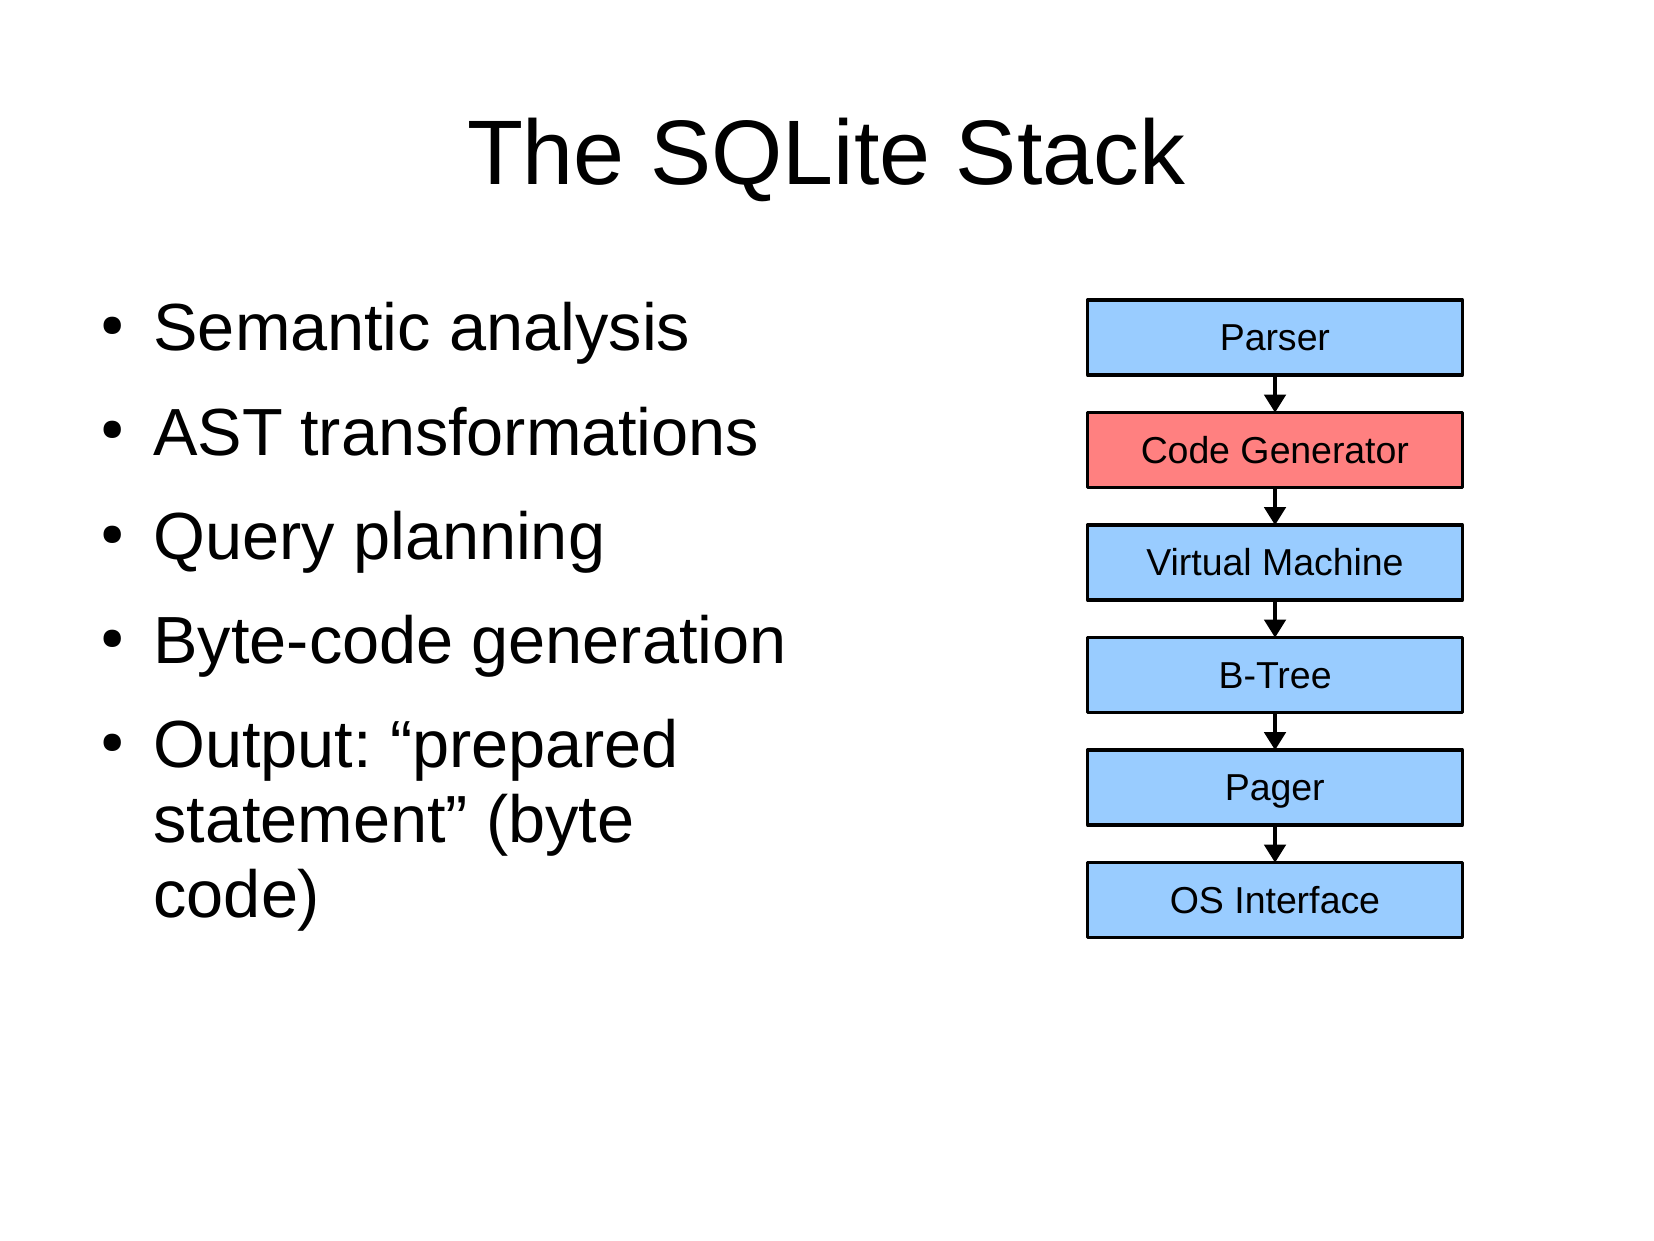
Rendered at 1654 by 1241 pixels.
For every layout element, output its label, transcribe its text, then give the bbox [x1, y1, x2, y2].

text_box Parser [1087, 300, 1463, 376]
title The SQLite Stack [82, 56, 1571, 250]
text_box Virtual Machine [1087, 525, 1463, 601]
text_box Pager [1087, 750, 1463, 826]
text_box OS Interface [1087, 862, 1463, 938]
list Semantic analysis AST transformations Query planning Byte-code generation Output: “prepared statement” (byte code) [82, 290, 809, 1094]
text_box B-Tree [1087, 637, 1463, 713]
text_box Code Generator [1087, 412, 1463, 488]
